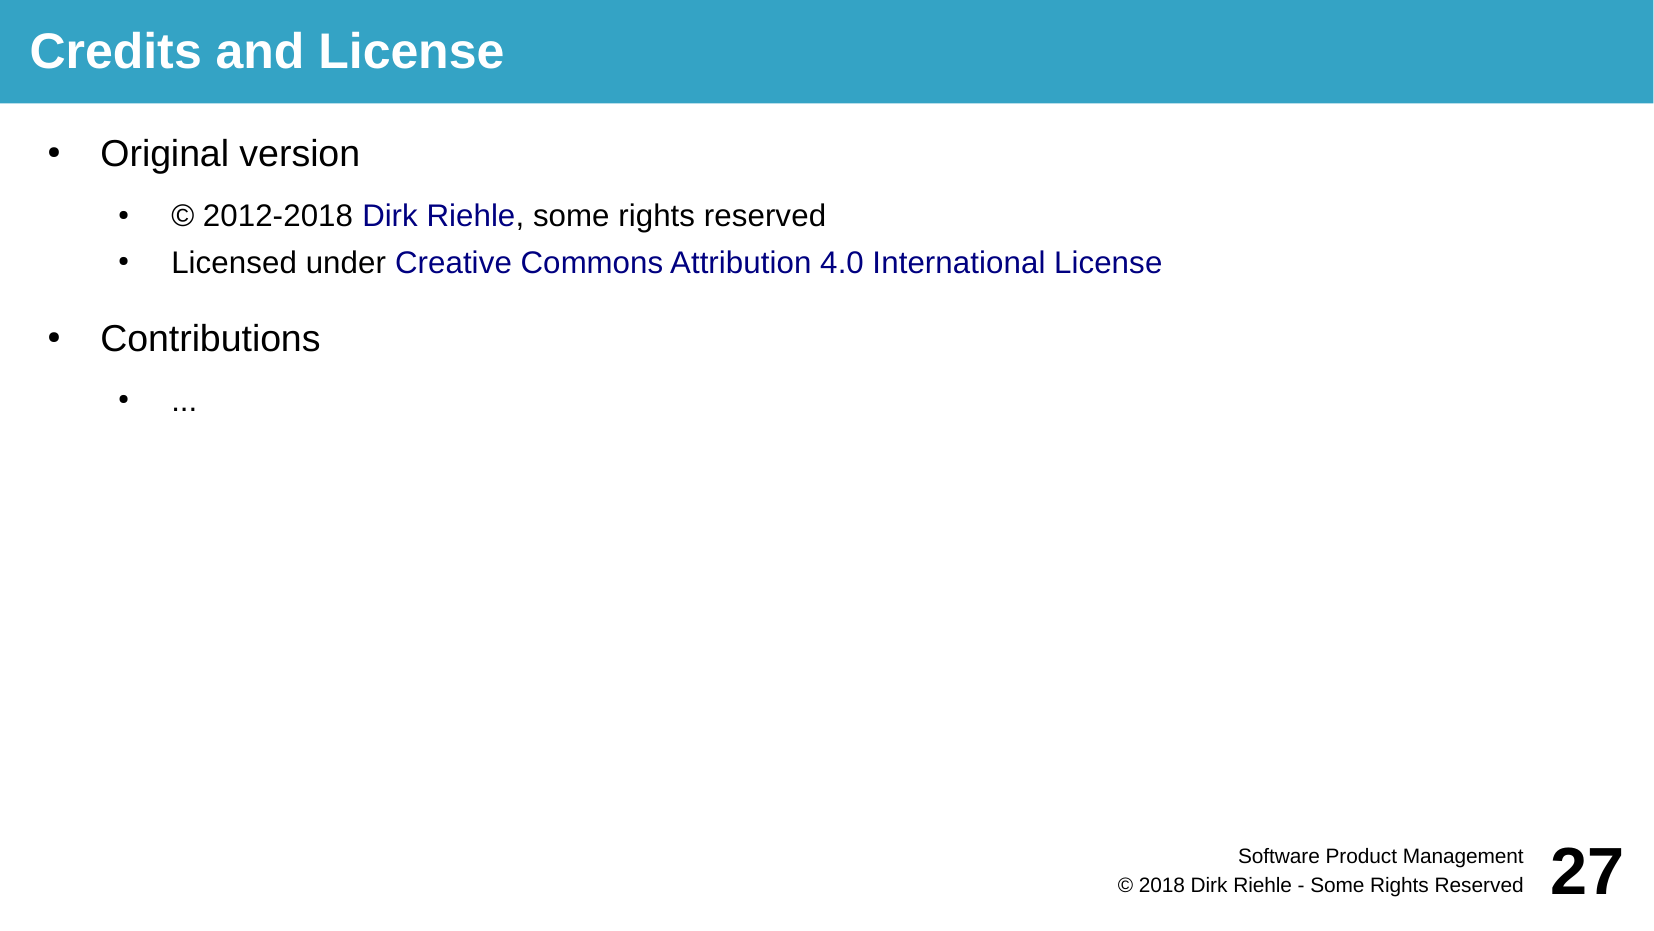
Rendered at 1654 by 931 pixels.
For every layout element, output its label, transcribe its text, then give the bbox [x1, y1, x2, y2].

list Original version © 2012-2018 Dirk Riehle, some rights reserved Licensed under Creative Commons Attribution 4.0 International License Contributions ... [29, 132, 1625, 813]
title Credits and License [0, 0, 1654, 104]
